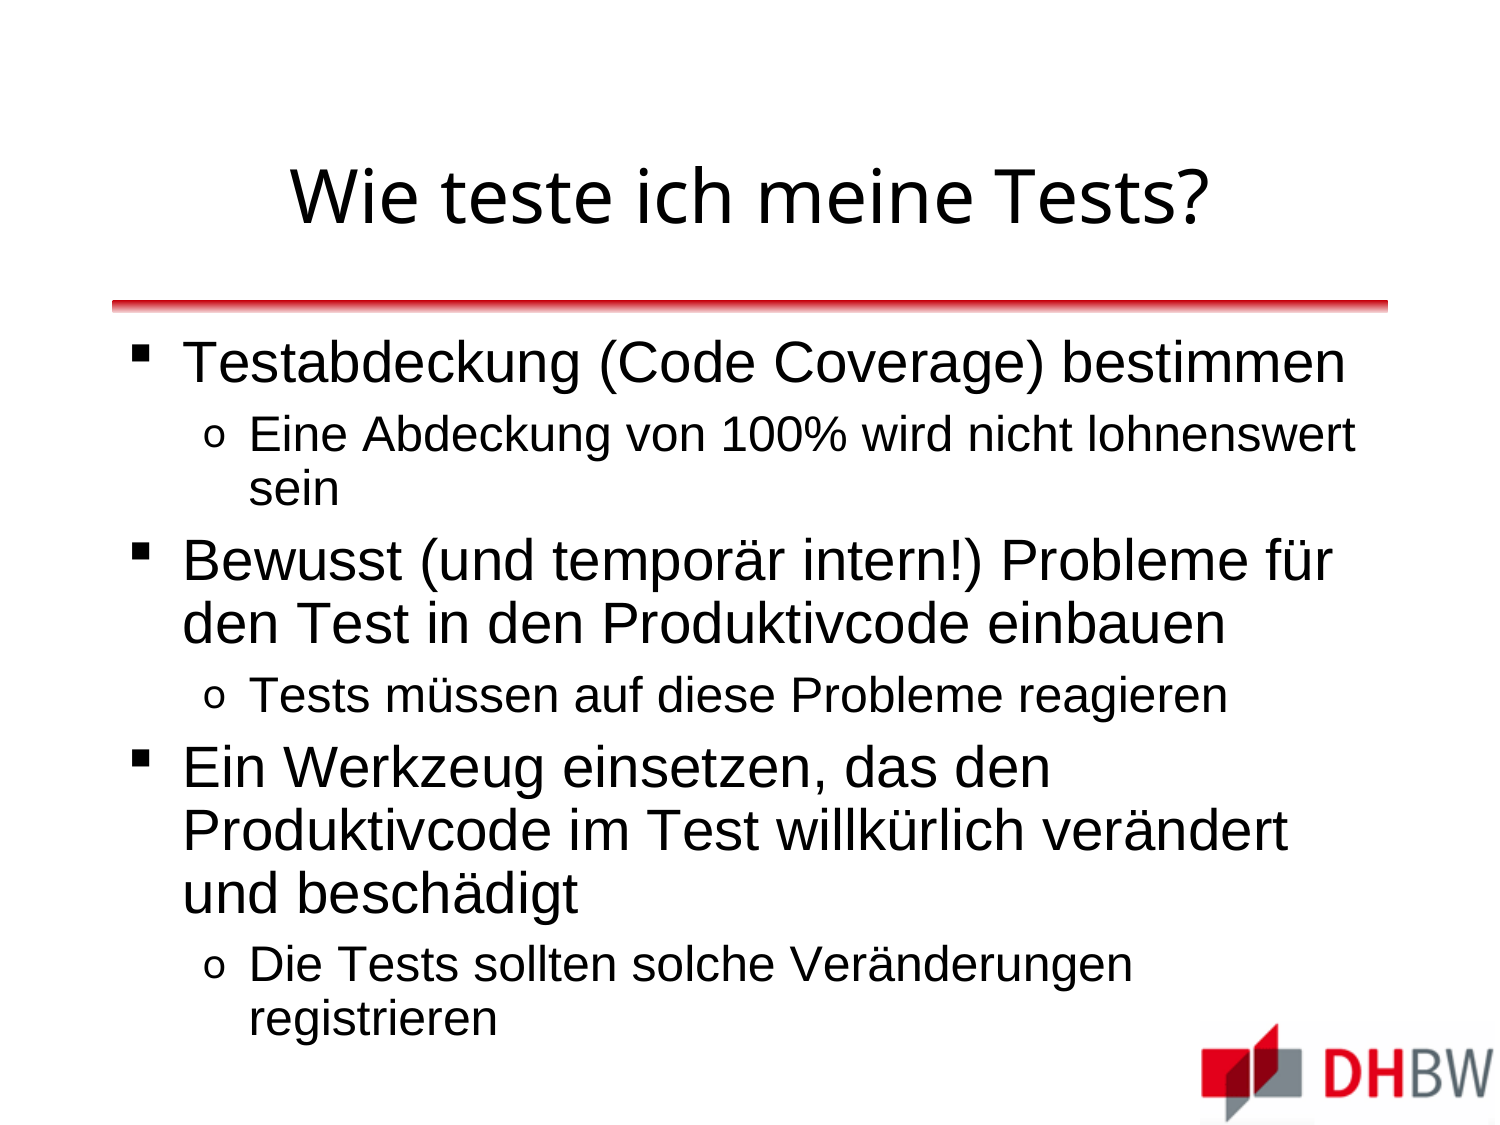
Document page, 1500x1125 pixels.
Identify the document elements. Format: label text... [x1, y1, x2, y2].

picture [1200, 1021, 1495, 1125]
title Wie teste ich meine Tests? [112, 99, 1388, 288]
list Testabdeckung (Code Coverage) bestimmen Eine Abdeckung von 100% wird nicht lohnenswert sein Bewusst (und temporär intern!) Probleme für den Test in den Produktivcode einbauen Tests müssen auf diese Probleme reagieren Ein Werkzeug einsetzen, das den Produktivcode im Test willkürlich verändert und beschädigt Die Tests sollten solche Veränderungen registrieren [112, 324, 1388, 1055]
